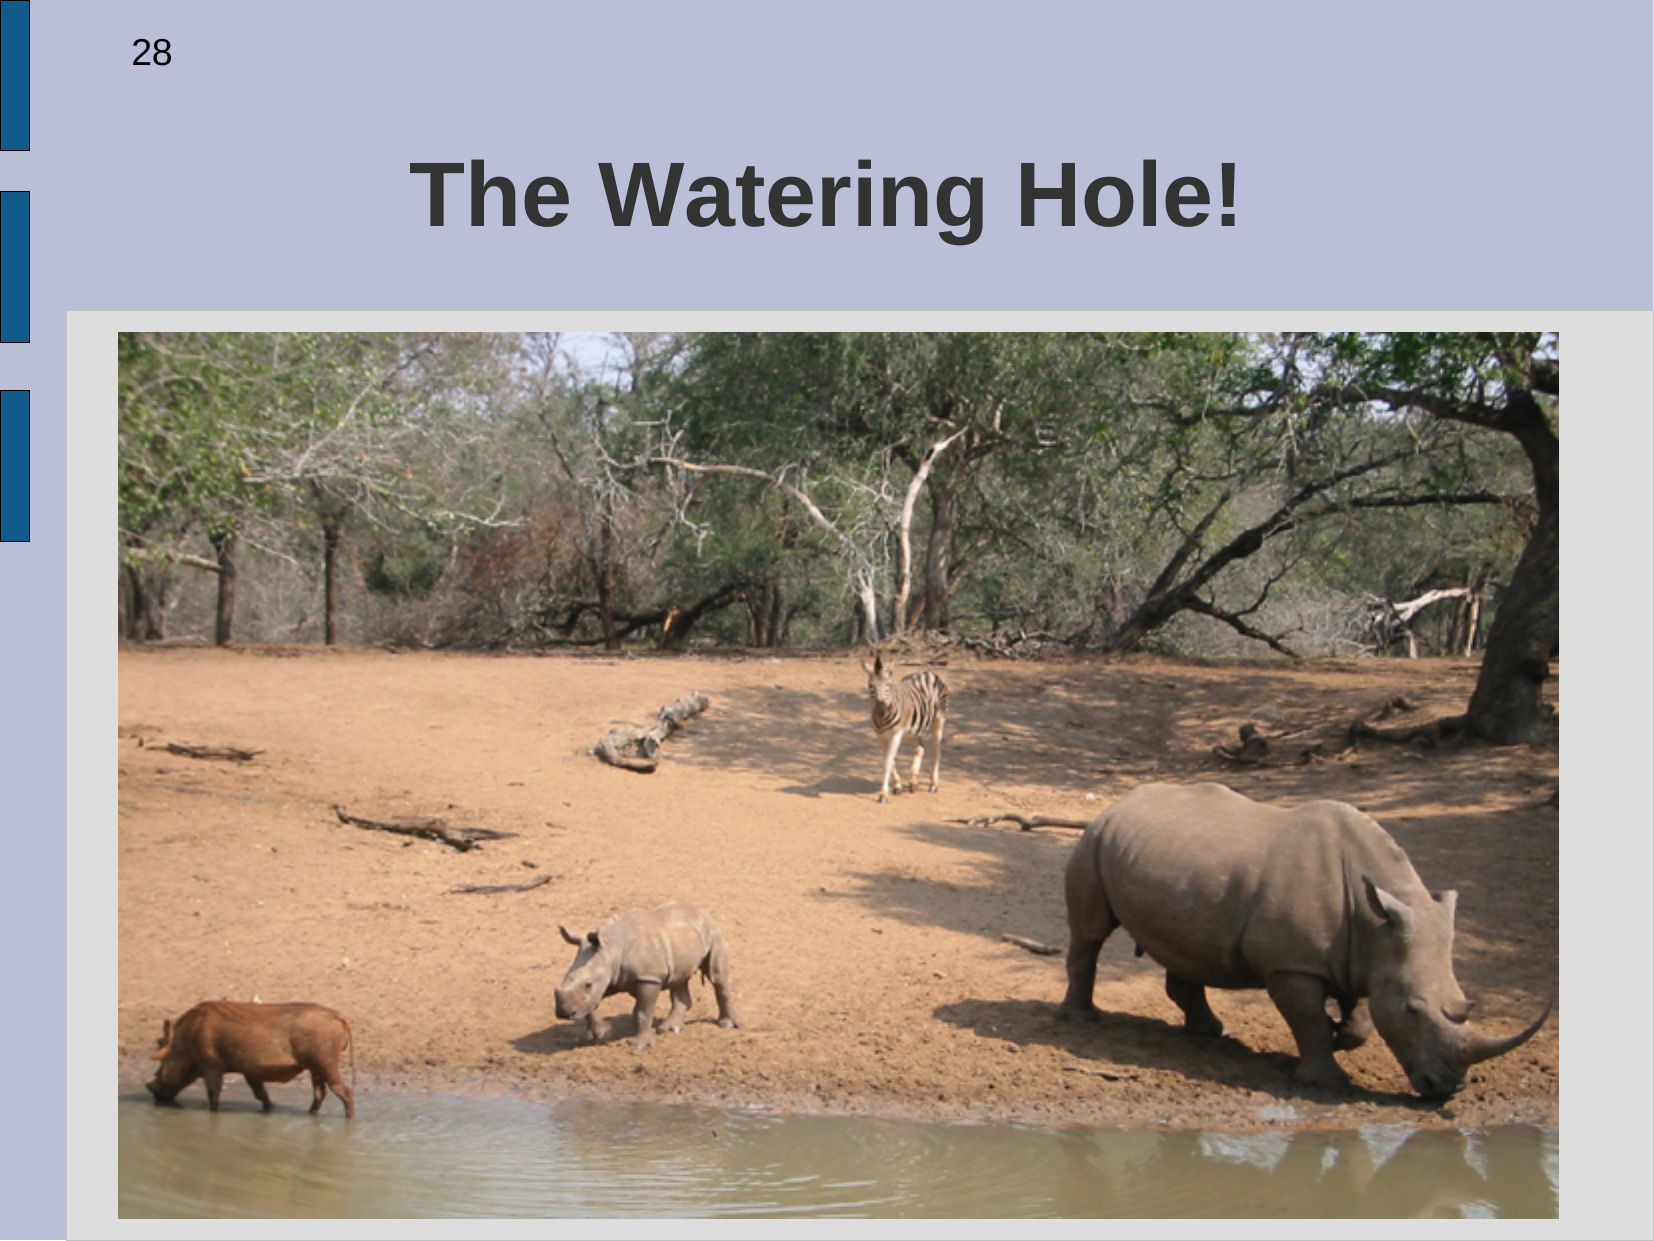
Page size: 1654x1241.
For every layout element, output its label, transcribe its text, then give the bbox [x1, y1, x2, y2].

picture [118, 332, 1559, 1219]
text_box <number> [155, 23, 279, 97]
title The Watering Hole! [121, 91, 1534, 299]
